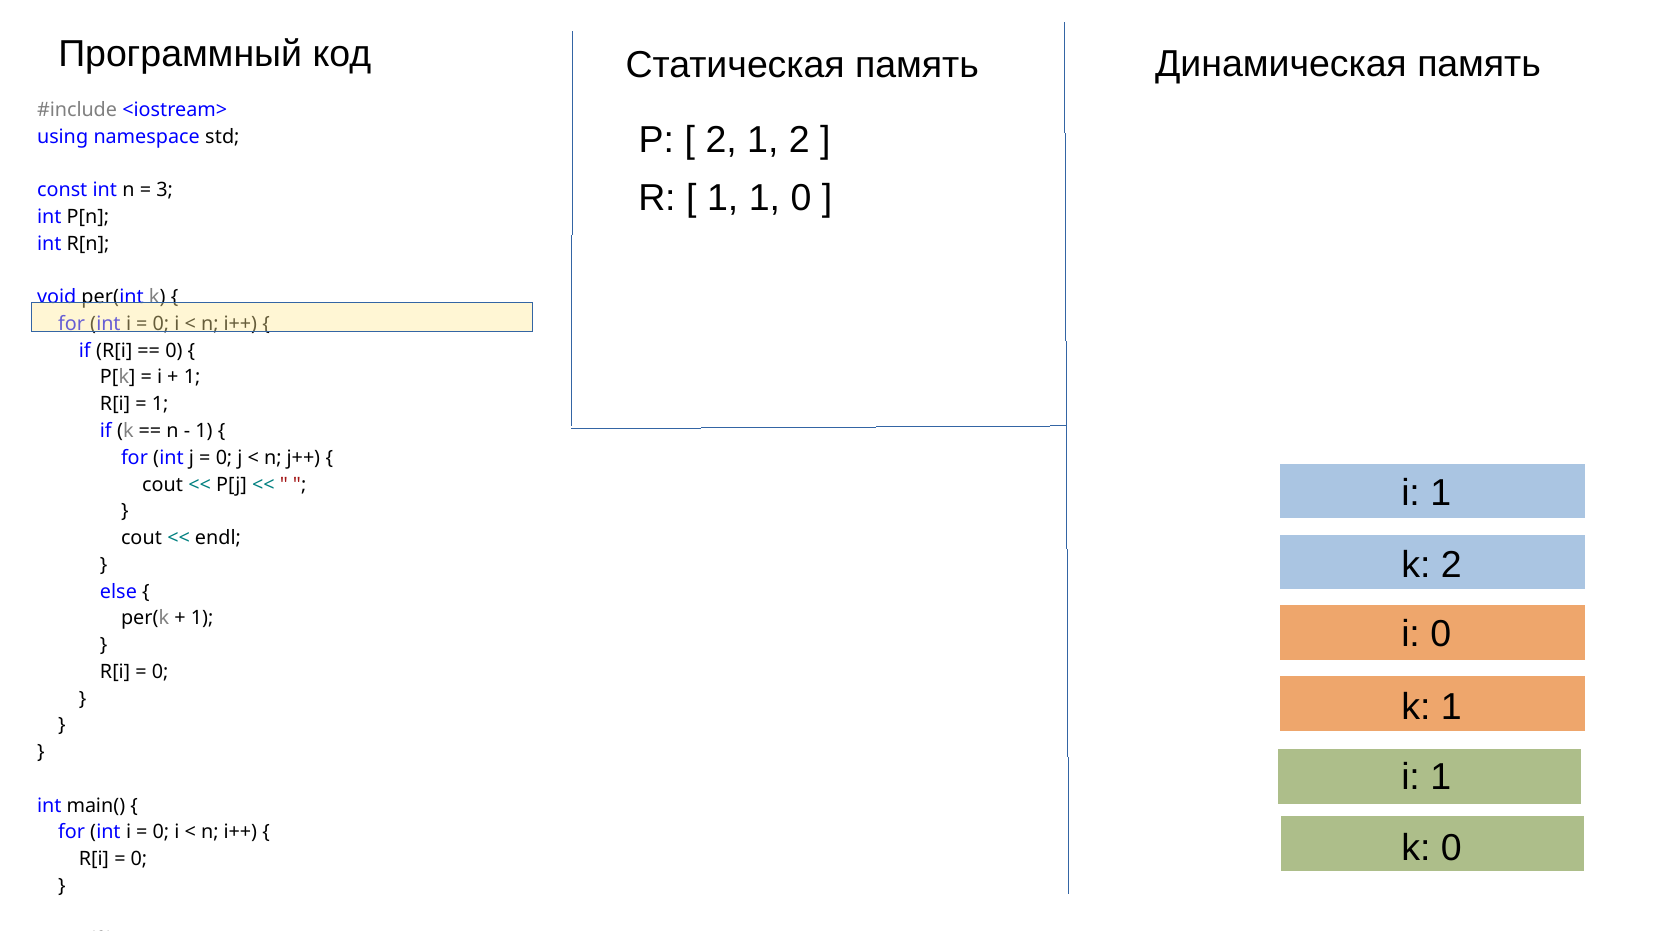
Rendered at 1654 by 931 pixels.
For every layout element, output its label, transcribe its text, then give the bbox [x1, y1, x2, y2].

text_box R: [ 1, 1, 0 ] [623, 169, 848, 227]
text_box [1277, 603, 1587, 663]
text_box Динамическая память [1140, 34, 1557, 92]
text_box Статическая память [610, 35, 995, 93]
text_box k: 0 [1386, 819, 1483, 876]
text_box i: 0 [1386, 605, 1467, 662]
text_box P: [ 2, 1, 2 ] [623, 111, 846, 168]
text_box #include <iostream> using namespace std; const int n = 3; int P[n]; int R[n]; void per(int k) { for (int i = 0; i < n; i++) { if (R[i] == 0) { P[k] = i + 1; R[i] = 1; if (k == n - 1) { for (int j = 0; j < n; j++) { cout << P[j] << " "; } cout << endl; } else { per(k + 1); } R[i] = 0; } } } int main() { for (int i = 0; i < n; i++) { R[i] = 0; } per(0); return 0; } [22, 88, 570, 907]
text_box [1277, 674, 1587, 734]
text_box [1279, 814, 1587, 874]
text_box [1276, 746, 1584, 806]
text_box k: 1 [1386, 677, 1477, 735]
text_box Программный код [43, 25, 387, 83]
text_box [1277, 461, 1587, 521]
text_box i: 1 [1386, 748, 1483, 806]
text_box [31, 302, 533, 332]
text_box k: 2 [1386, 536, 1477, 593]
text_box [1277, 532, 1587, 592]
text_box i: 1 [1386, 463, 1467, 521]
